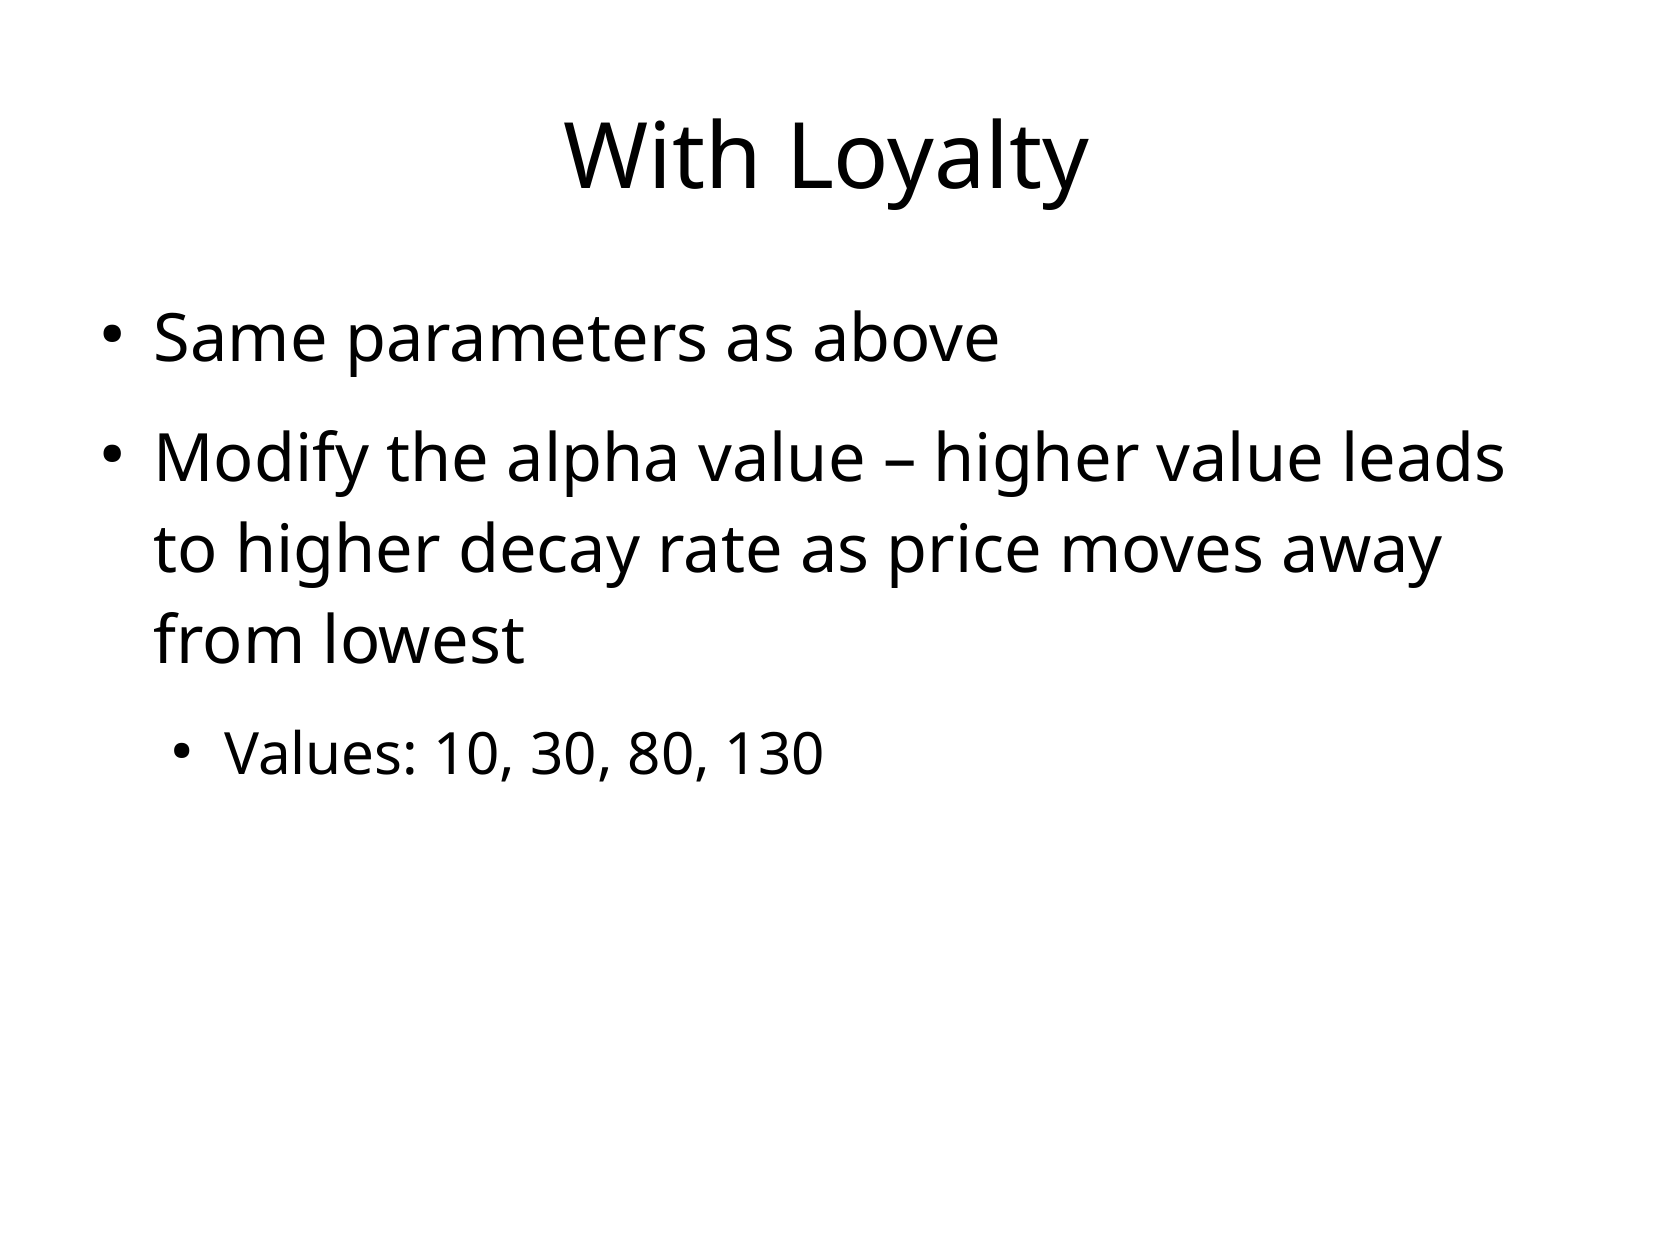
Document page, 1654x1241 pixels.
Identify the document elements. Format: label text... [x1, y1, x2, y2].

title With Loyalty [82, 49, 1571, 257]
list Same parameters as above Modify the alpha value – higher value leads to higher decay rate as price moves away from lowest Values: 10, 30, 80, 130 [82, 290, 1571, 1109]
